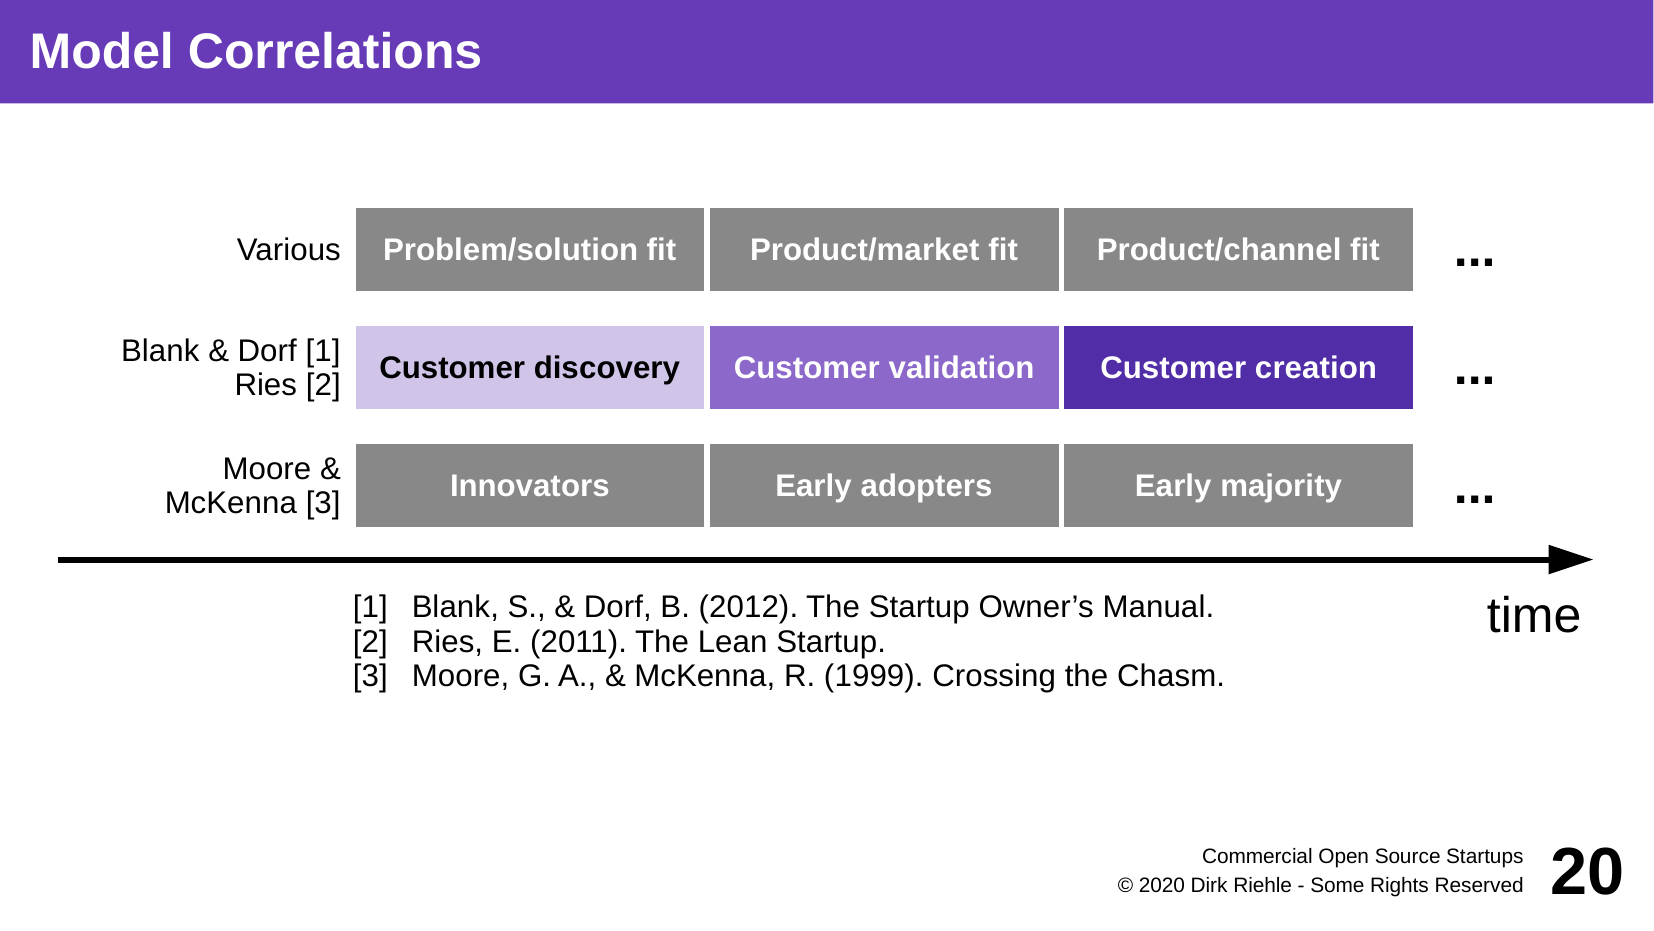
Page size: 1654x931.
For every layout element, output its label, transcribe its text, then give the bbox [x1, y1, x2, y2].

text_box ... [1416, 323, 1534, 412]
text_box Product/channel fit [1062, 205, 1416, 294]
text_box Various [116, 205, 353, 294]
text_box Moore & McKenna [3] [116, 441, 353, 531]
text_box Early adopters [707, 441, 1062, 531]
text_box Customer validation [707, 323, 1062, 412]
text_box Innovators [353, 441, 707, 531]
text_box [1] Blank, S., & Dorf, B. (2012). The Startup Owner’s Manual. [2] Ries, E. (2011). The Lean Startup. [3] Moore, G. A., & McKenna, R. (1999). Crossing the Chasm. [352, 589, 1416, 737]
title Model Correlations [0, 0, 1654, 104]
text_box Customer discovery [353, 323, 707, 412]
text_box ... [1416, 441, 1534, 531]
text_box Early majority [1062, 441, 1416, 531]
text_box Customer creation [1062, 323, 1416, 412]
text_box ... [1416, 205, 1534, 294]
text_box Product/market fit [707, 205, 1062, 294]
text_box Problem/solution fit [353, 205, 707, 294]
text_box Blank & Dorf [1] Ries [2] [116, 323, 353, 412]
